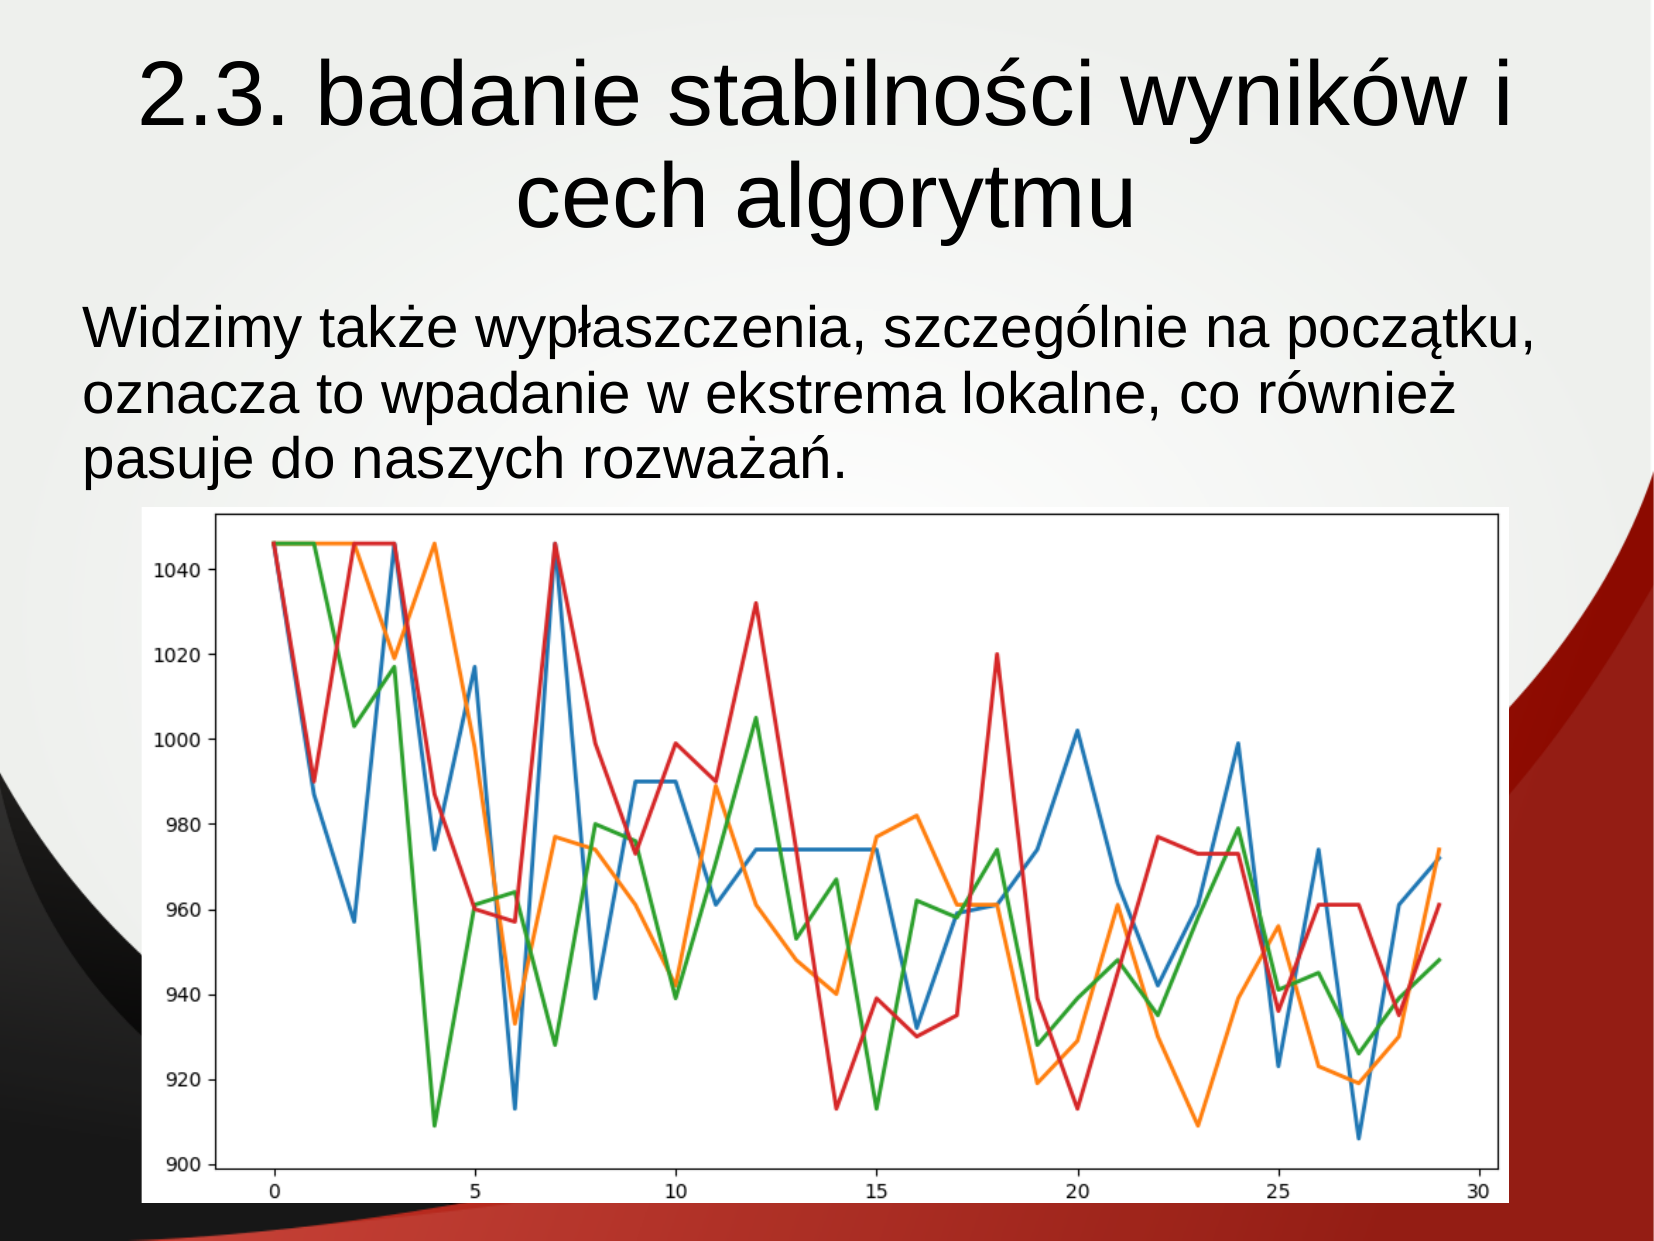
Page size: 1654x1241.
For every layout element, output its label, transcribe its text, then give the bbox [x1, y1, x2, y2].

picture [0, 0, 1654, 1241]
list Widzimy także wypłaszczenia, szczególnie na początku, oznacza to wpadanie w ekstrema lokalne, co również pasuje do naszych rozważań. [82, 295, 1583, 957]
title 2.3. badanie stabilności wyników i cech algorytmu [82, 40, 1571, 249]
